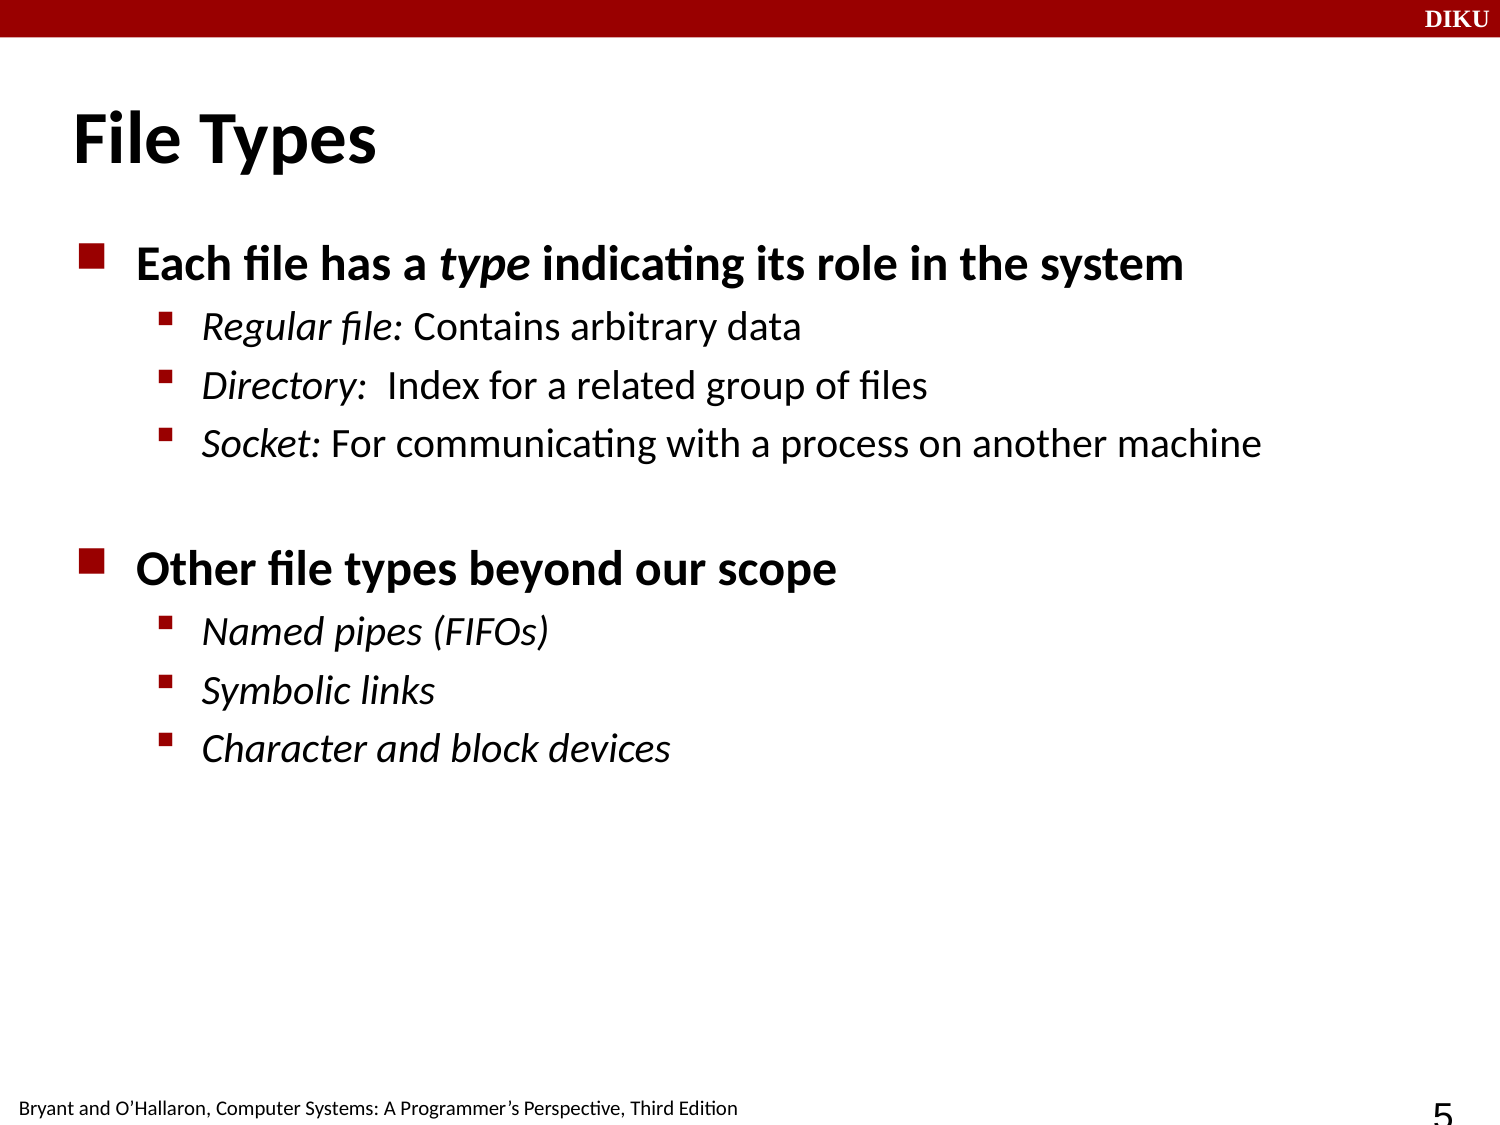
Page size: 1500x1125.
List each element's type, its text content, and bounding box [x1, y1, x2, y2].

text_box File Types [58, 71, 1304, 197]
text_box Each file has a type indicating its role in the system Regular file: Contains arbitrary data Directory: Index for a related group of files Socket: For communicating with a process on another machine Other file types beyond our scope Named pipes (FIFOs) Symbolic links Character and block devices [65, 223, 1361, 1039]
